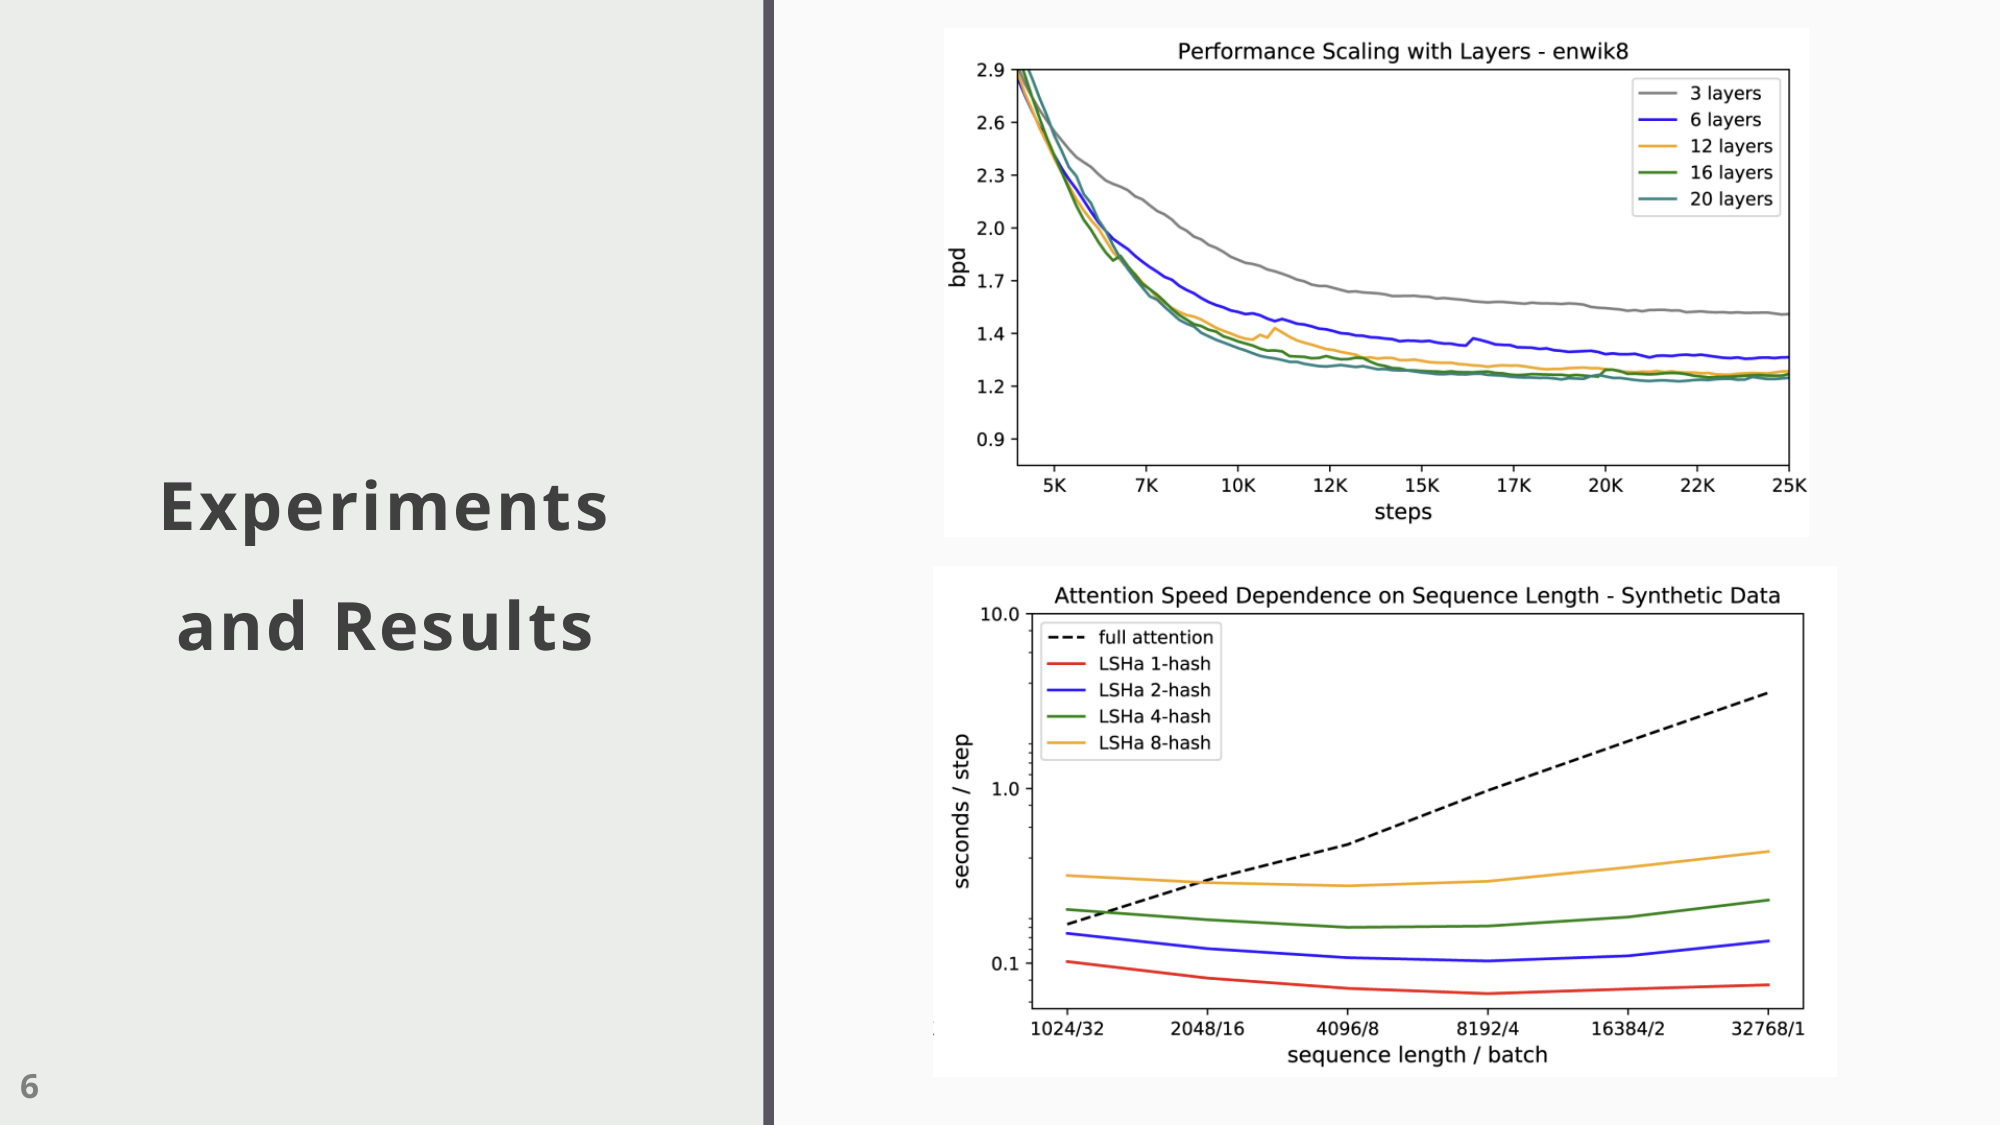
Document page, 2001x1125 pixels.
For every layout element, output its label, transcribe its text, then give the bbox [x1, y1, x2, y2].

title Experiments and Results [105, 115, 666, 969]
picture [933, 566, 1837, 1077]
text_box 6 [5, 1058, 112, 1114]
picture [944, 28, 1809, 537]
